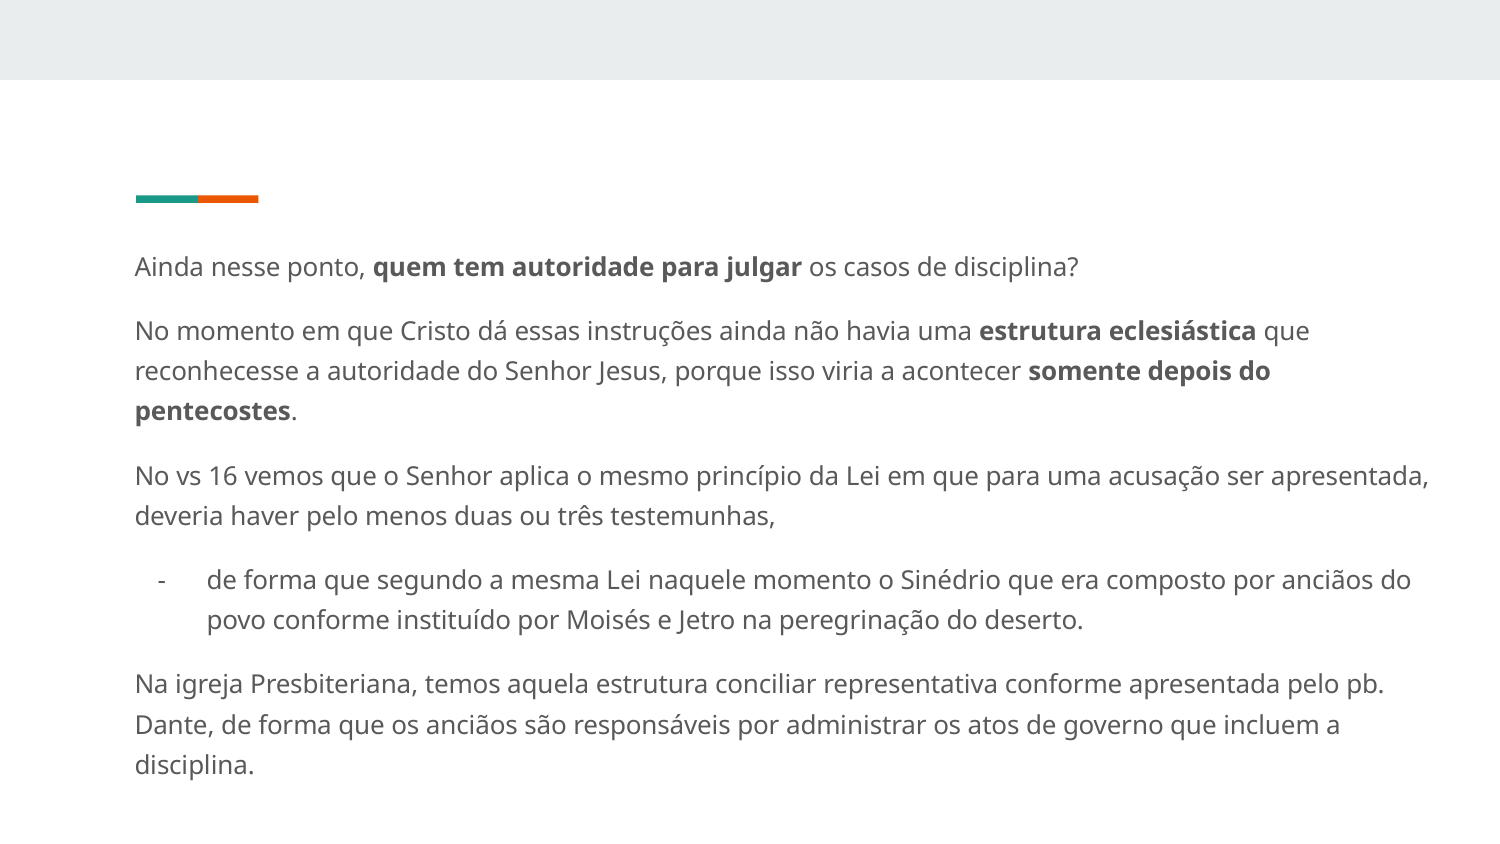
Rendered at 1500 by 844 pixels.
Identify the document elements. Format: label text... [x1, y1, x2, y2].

list Ainda nesse ponto, quem tem autoridade para julgar os casos de disciplina? No momento em que Cristo dá essas instruções ainda não havia uma estrutura eclesiástica que reconhecesse a autoridade do Senhor Jesus, porque isso viria a acontecer somente depois do pentecostes. No vs 16 vemos que o Senhor aplica o mesmo princípio da Lei em que para uma acusação ser apresentada, deveria haver pelo menos duas ou três testemunhas, de forma que segundo a mesma Lei naquele momento o Sinédrio que era composto por anciãos do povo conforme instituído por Moisés e Jetro na peregrinação do deserto. Na igreja Presbiteriana, temos aquela estrutura conciliar representativa conforme apresentada pelo pb. Dante, de forma que os anciãos são responsáveis por administrar os atos de governo que incluem a disciplina. [119, 228, 1448, 799]
